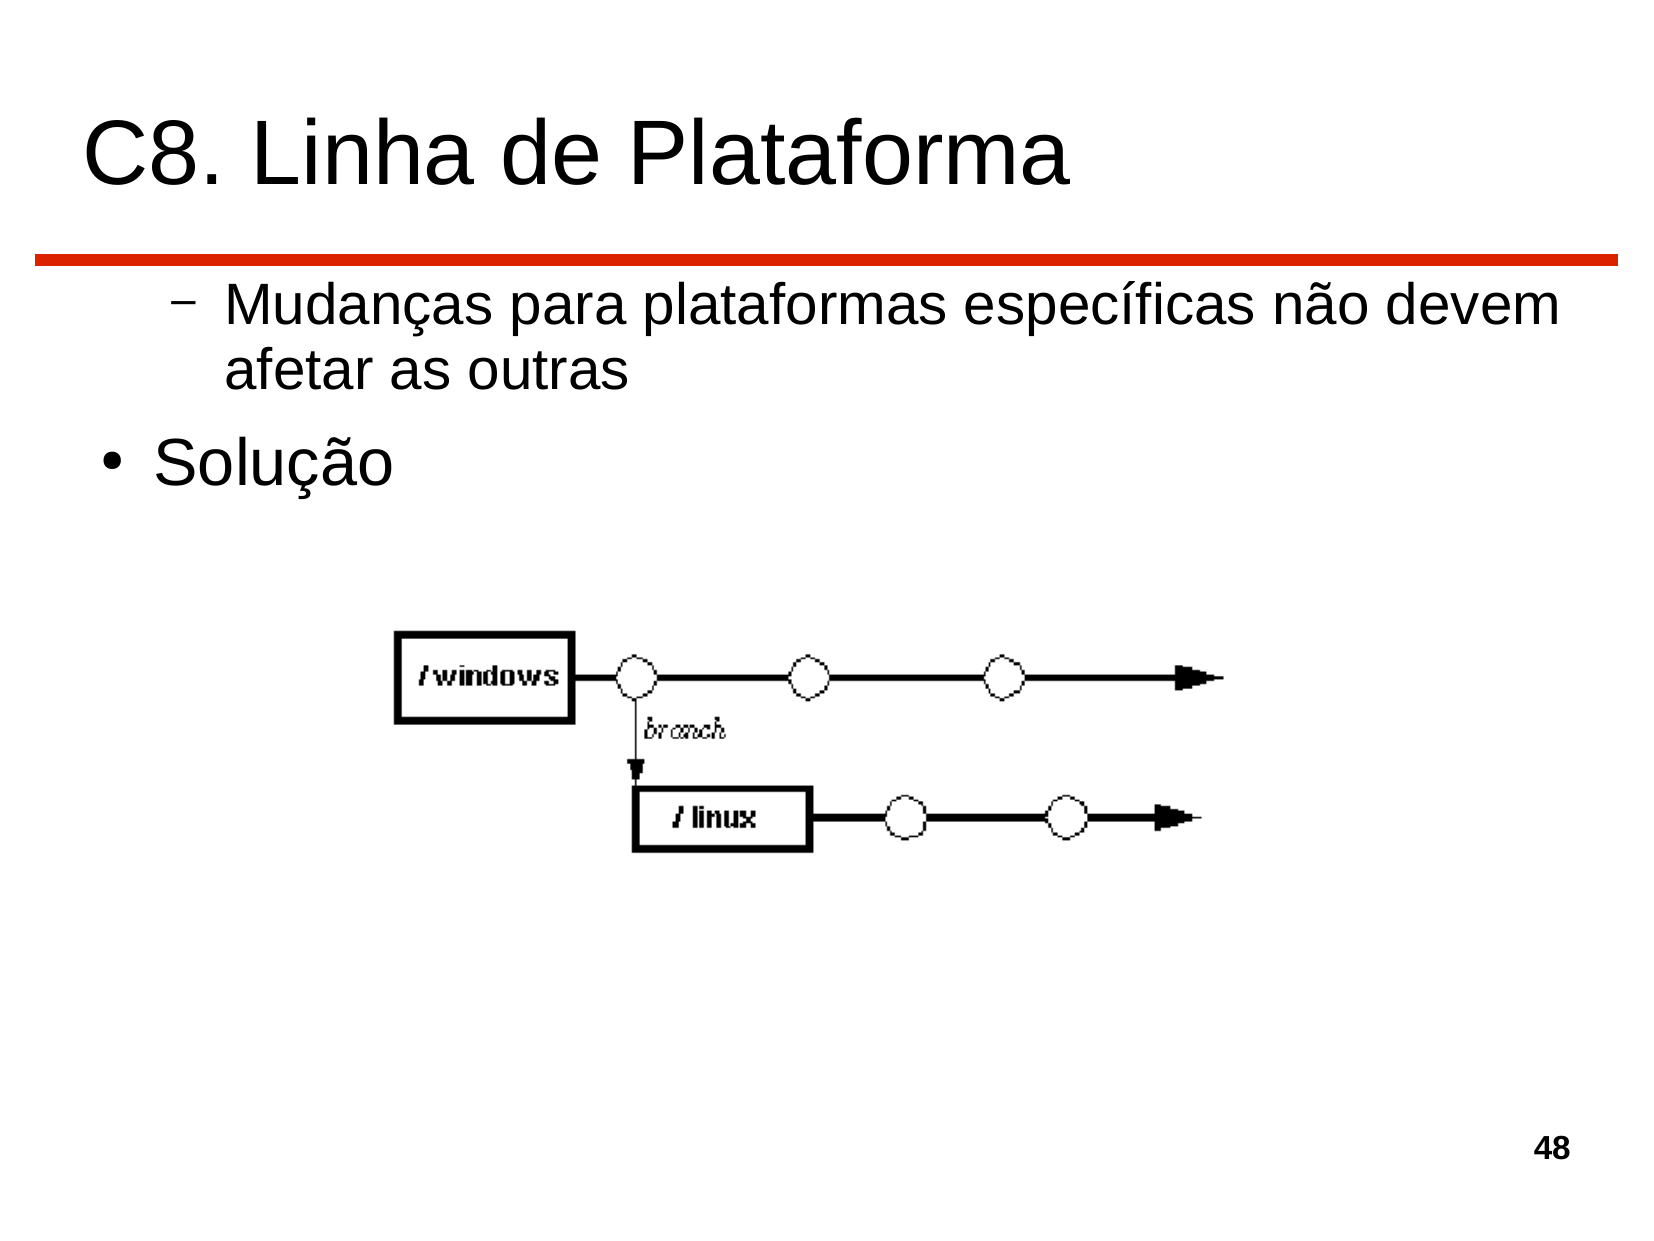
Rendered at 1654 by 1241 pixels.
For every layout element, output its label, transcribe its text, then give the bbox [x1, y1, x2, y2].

title C8. Linha de Plataforma [82, 49, 1571, 257]
picture [377, 614, 1241, 876]
list Mudanças para plataformas específicas não devem afetar as outras Solução [82, 271, 1571, 991]
